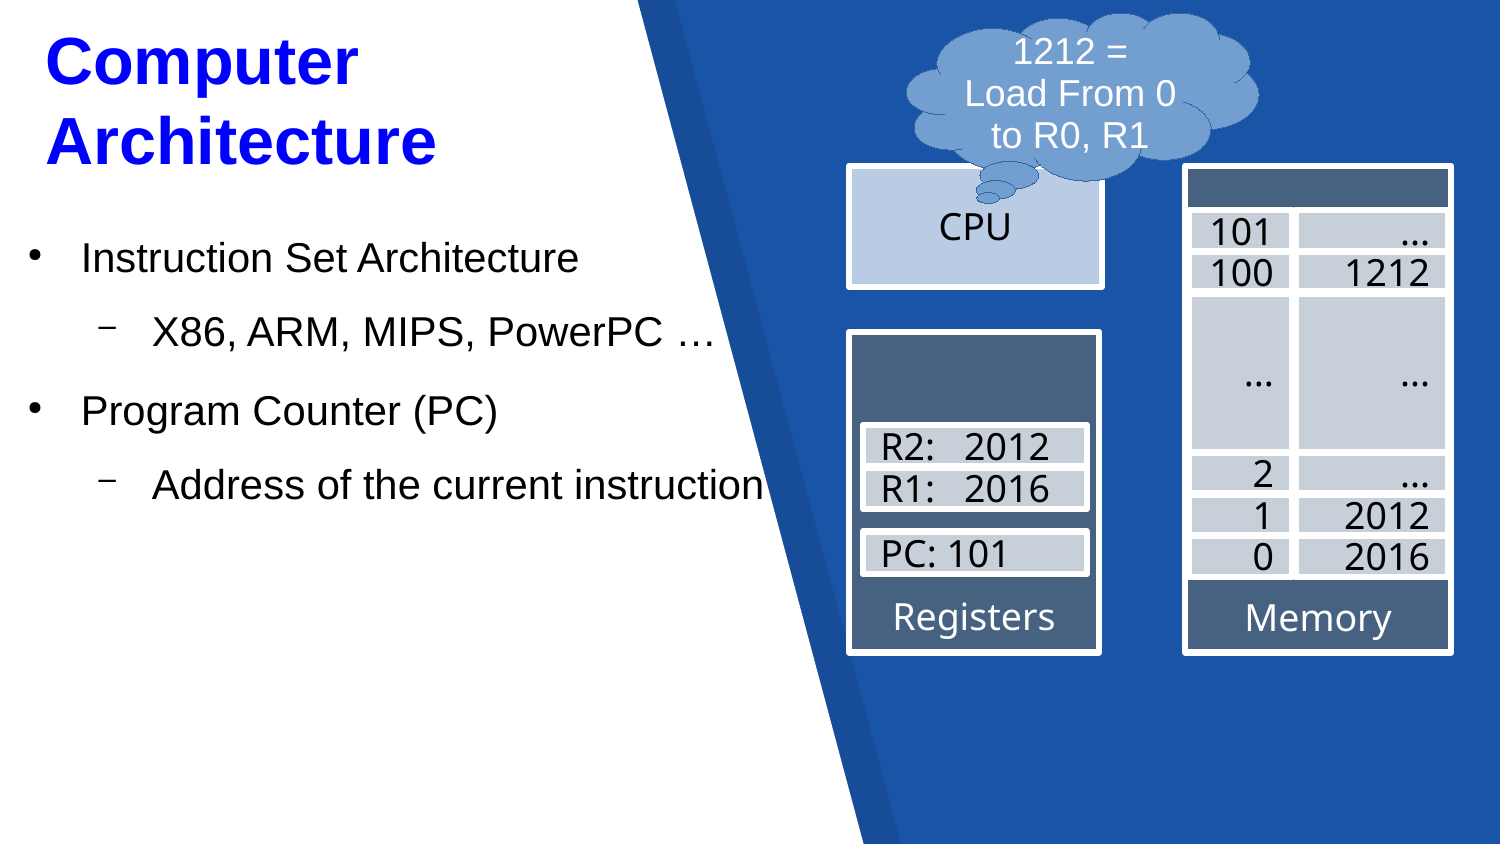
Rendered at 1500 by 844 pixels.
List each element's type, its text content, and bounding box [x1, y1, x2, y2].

text_box R2: 2012 [862, 425, 1088, 468]
text_box ... [1189, 294, 1292, 454]
text_box 1212 [1295, 253, 1449, 294]
text_box 1 [1189, 495, 1292, 536]
text_box 2 [1189, 454, 1292, 495]
title Computer Architecture [30, 113, 627, 193]
list Instruction Set Architecture X86, ARM, MIPS, PowerPC … Program Counter (PC) Address of the current instruction [0, 215, 797, 611]
text_box 1212 = Load From 0 to R0, R1 [906, 13, 1260, 204]
text_box 101 [1189, 209, 1292, 253]
text_box 0 [1189, 536, 1292, 578]
text_box ... [1295, 454, 1449, 495]
text_box R1: 2016 [862, 468, 1088, 509]
text_box PC: 101 [862, 531, 1088, 574]
text_box CPU [849, 165, 1102, 287]
text_box Registers [848, 332, 1100, 653]
text_box ... [1295, 209, 1449, 253]
text_box 2016 [1295, 536, 1449, 578]
text_box 100 [1189, 253, 1292, 294]
text_box ... [1295, 294, 1449, 454]
text_box 2012 [1295, 495, 1449, 536]
text_box Memory [1185, 165, 1452, 653]
